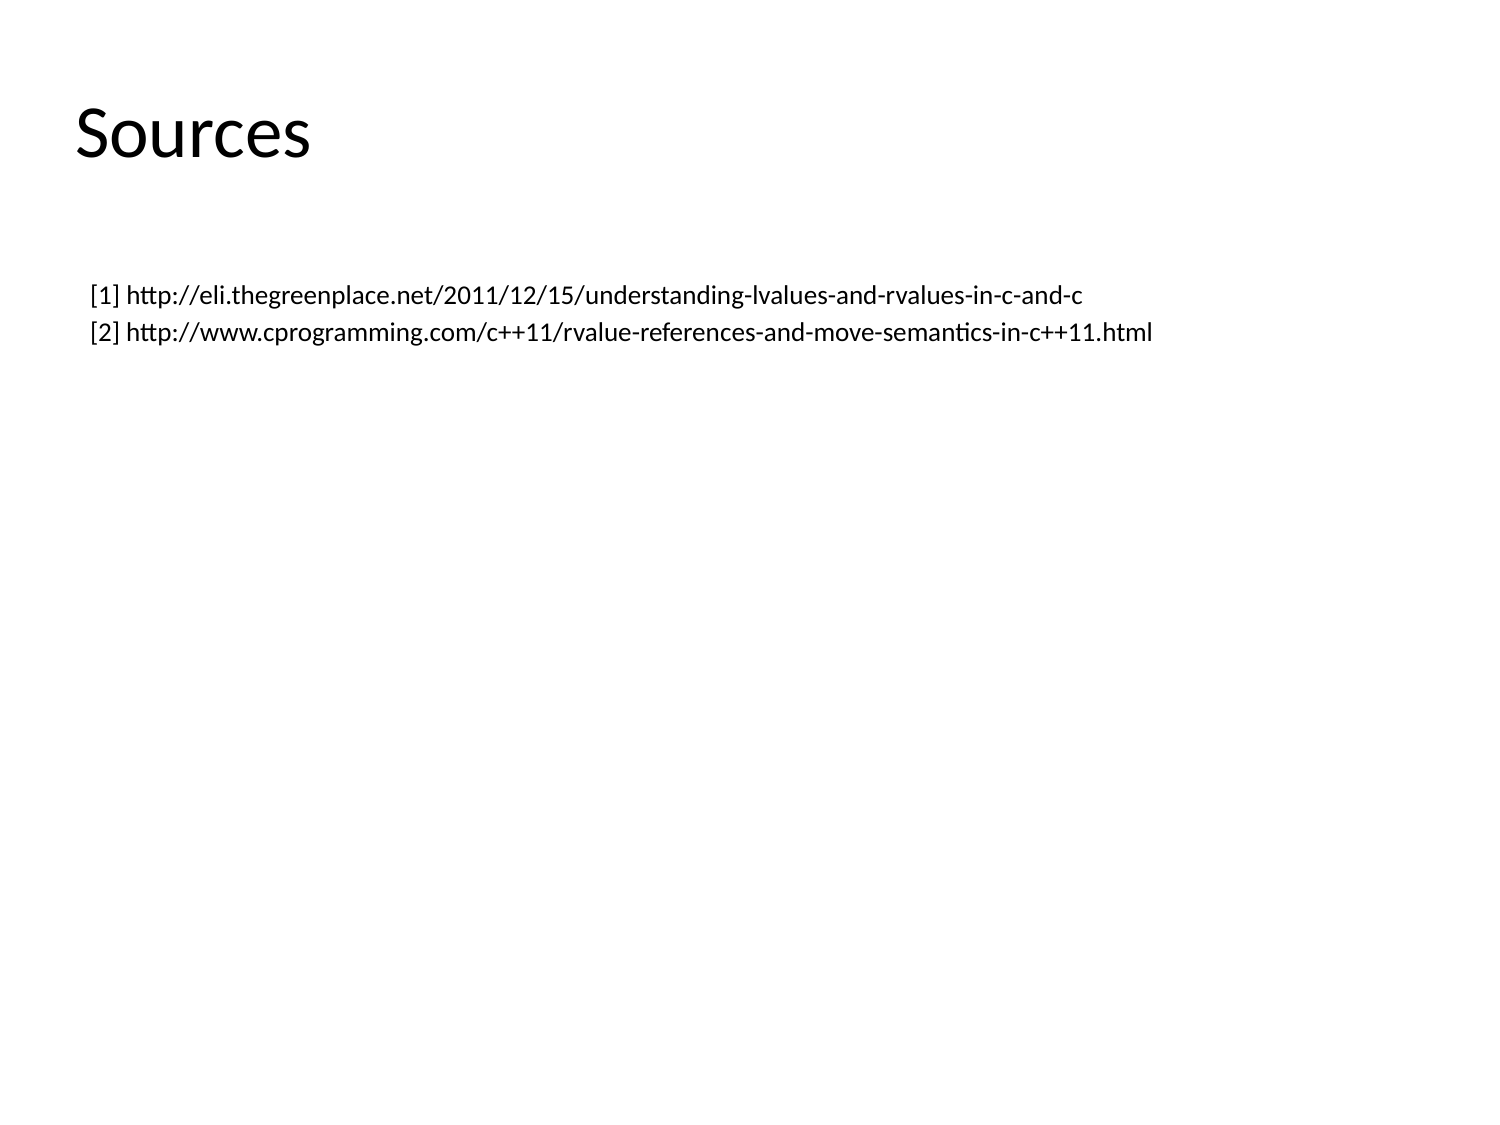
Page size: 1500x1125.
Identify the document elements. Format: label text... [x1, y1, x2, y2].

list [1] http://eli.thegreenplace.net/2011/12/15/understanding-lvalues-and-rvalues-in-c-and-c [2] http://www.cprogramming.com/c++11/rvalue-references-and-move-semantics-in-c++11.html [75, 270, 1351, 1047]
title Sources [75, 45, 1425, 233]
